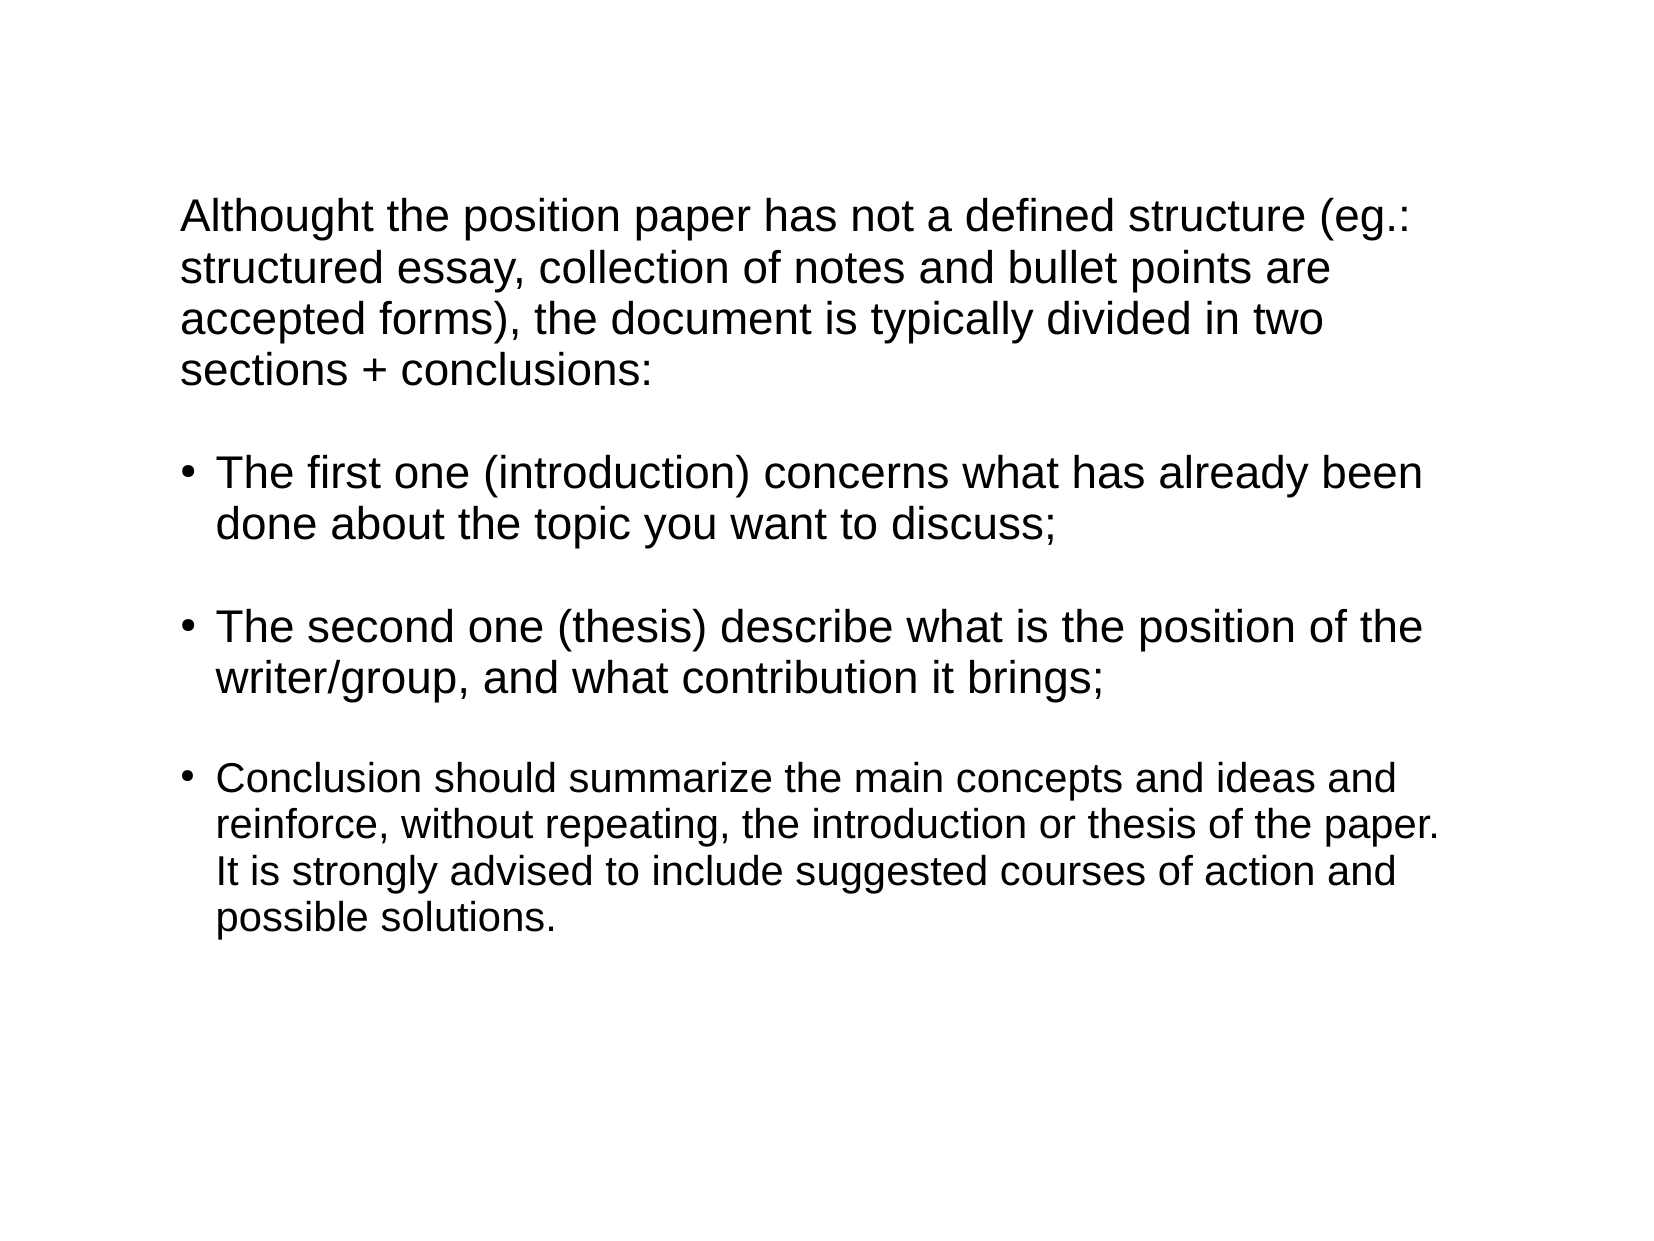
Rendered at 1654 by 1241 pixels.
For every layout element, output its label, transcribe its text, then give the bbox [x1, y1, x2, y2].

text_box Althought the position paper has not a defined structure (eg.: structured essay, collection of notes and bullet points are accepted forms), the document is typically divided in two sections + conclusions: The first one (introduction) concerns what has already been done about the topic you want to discuss; The second one (thesis) describe what is the position of the writer/group, and what contribution it brings; Conclusion should summarize the main concepts and ideas and reinforce, without repeating, the introduction or thesis of the paper. It is strongly advised to include suggested courses of action and possible solutions. [165, 183, 1489, 1153]
